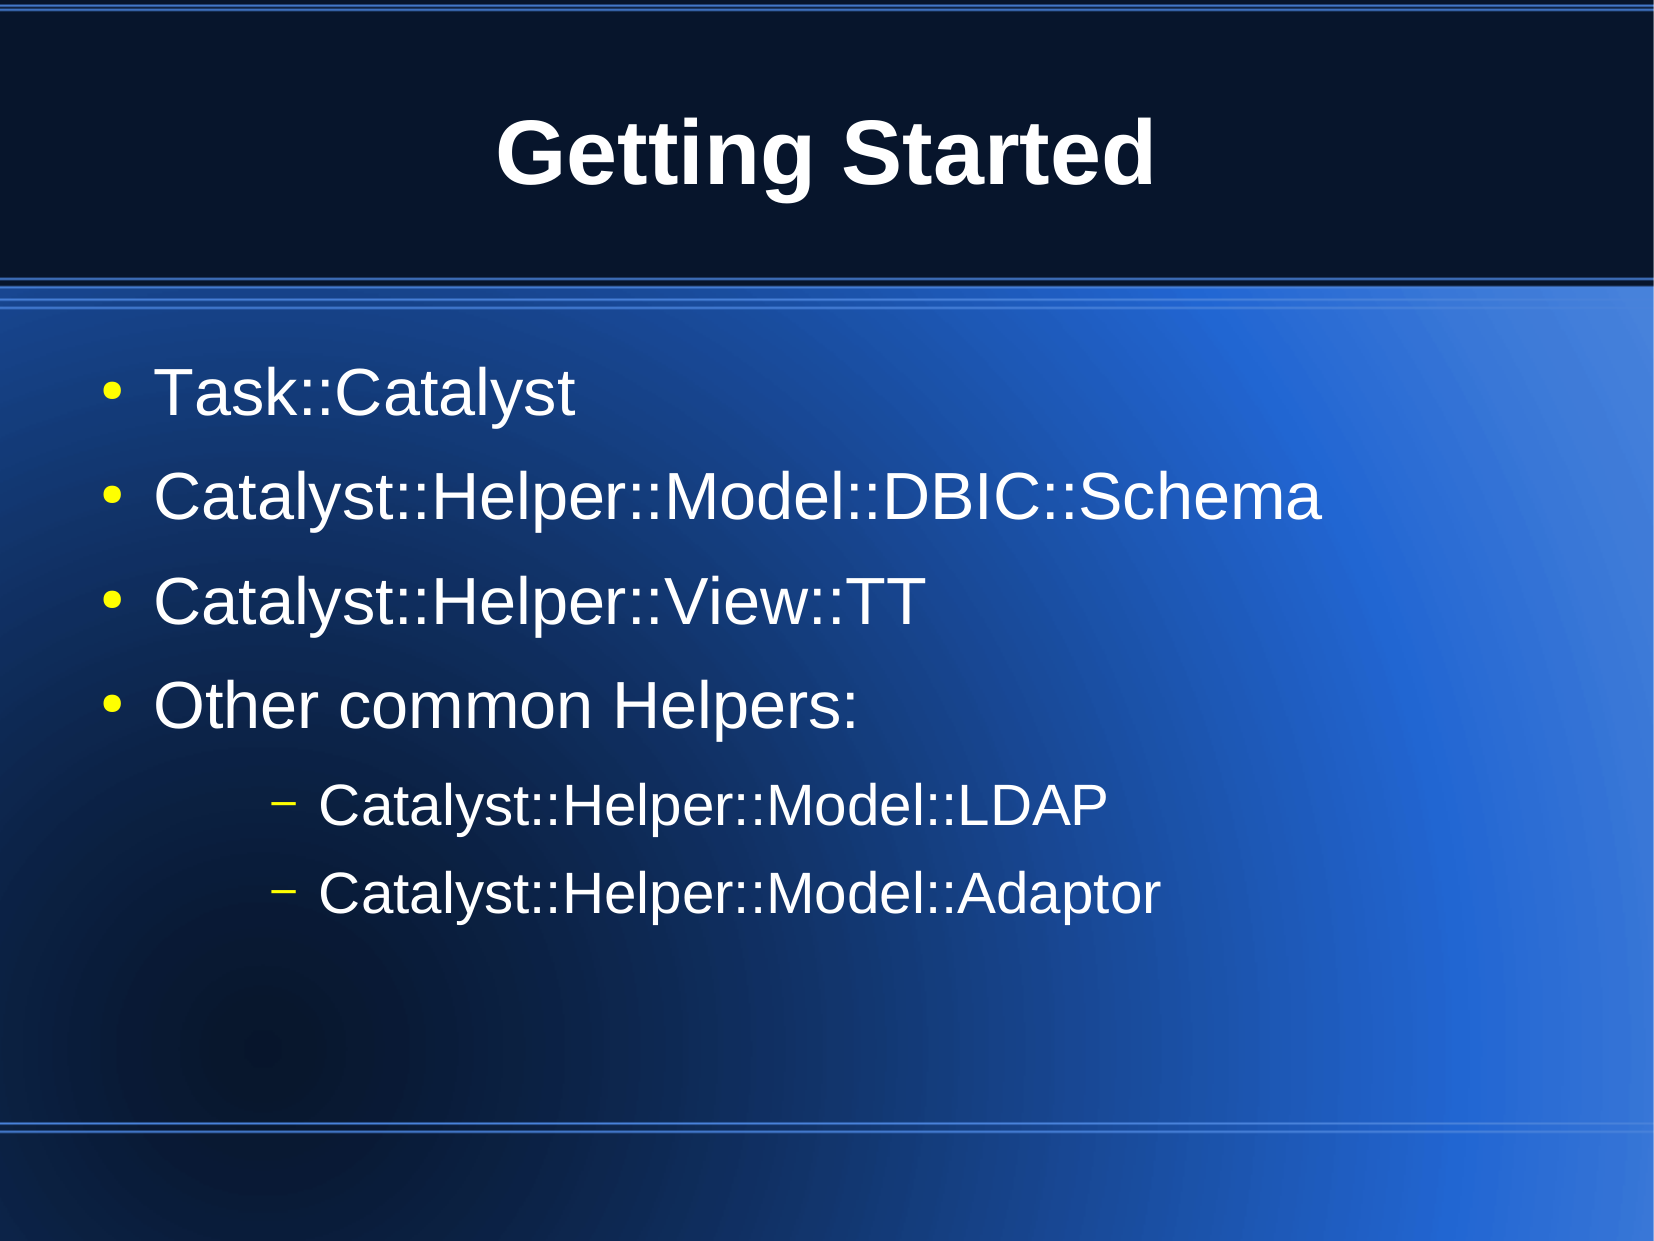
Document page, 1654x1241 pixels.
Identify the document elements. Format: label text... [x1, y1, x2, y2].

list Task::Catalyst Catalyst::Helper::Model::DBIC::Schema Catalyst::Helper::View::TT Other common Helpers: Catalyst::Helper::Model::LDAP Catalyst::Helper::Model::Adaptor [82, 355, 1571, 1058]
picture [0, 0, 1654, 1241]
title Getting Started [82, 49, 1571, 257]
